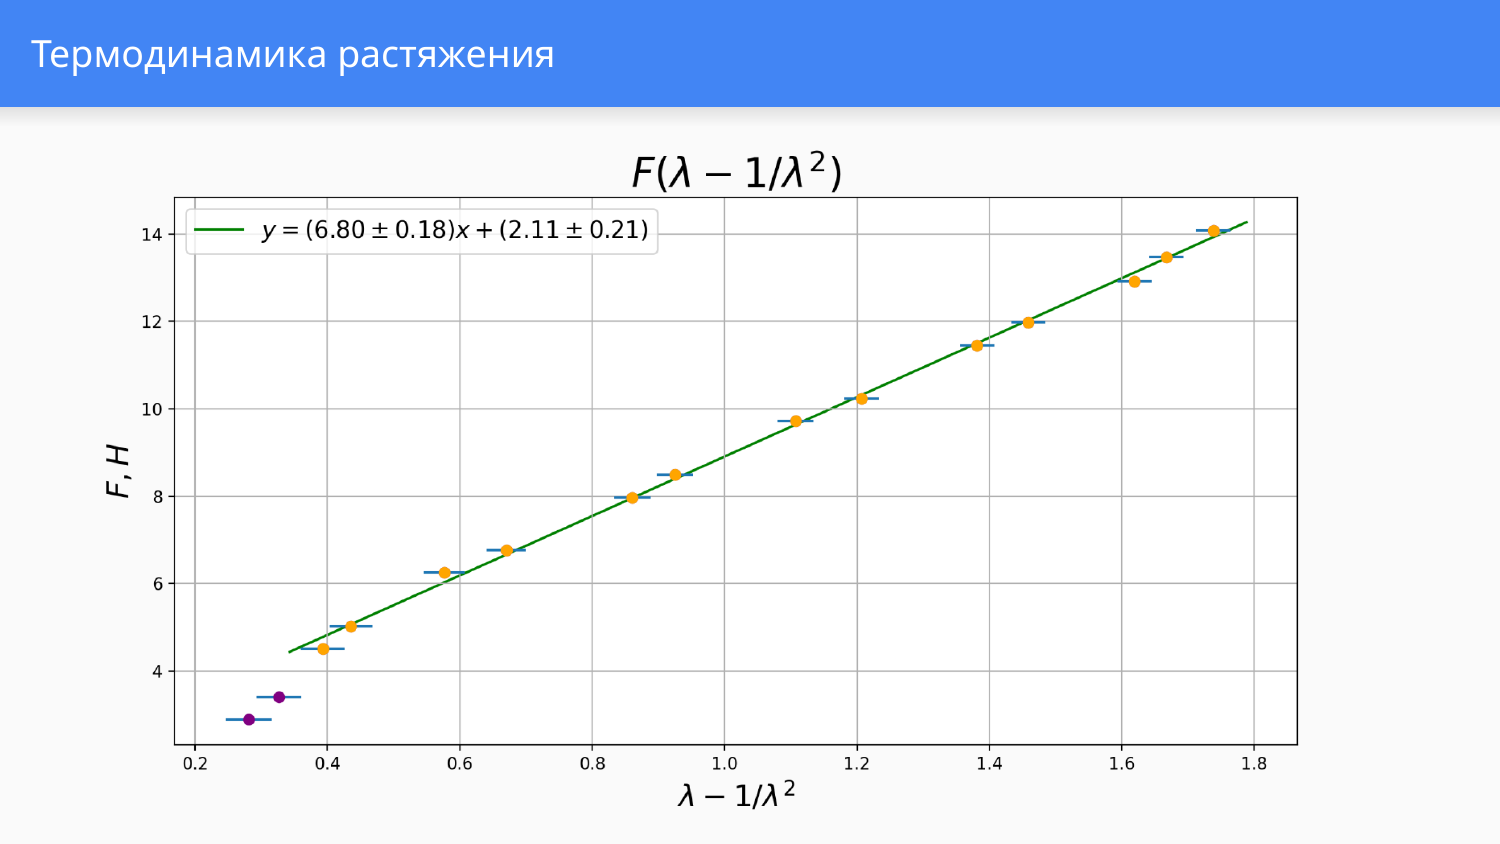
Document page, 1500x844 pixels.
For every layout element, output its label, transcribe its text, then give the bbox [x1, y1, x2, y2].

title Термодинамика растяжения [16, 2, 1464, 102]
picture [0, 110, 1442, 835]
